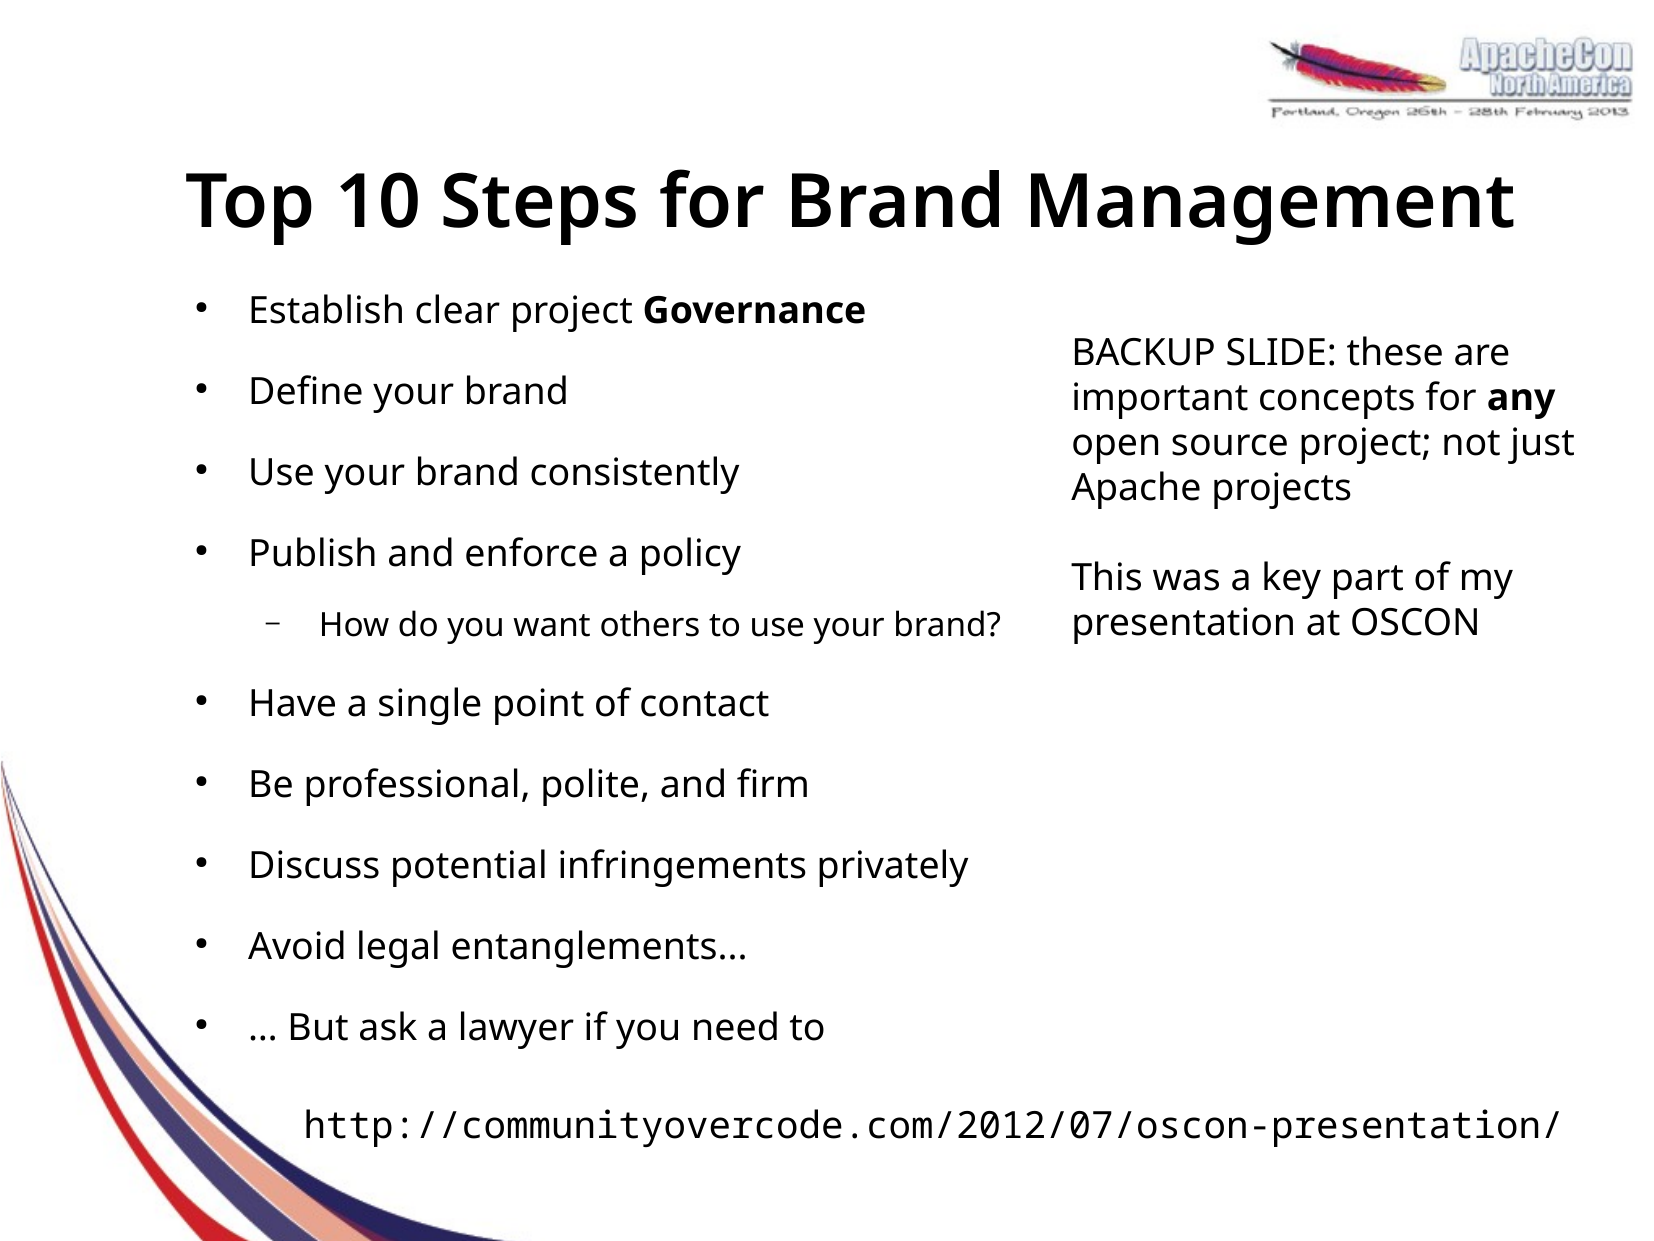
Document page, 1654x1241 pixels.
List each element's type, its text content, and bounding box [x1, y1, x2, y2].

picture [0, 0, 1654, 1241]
text_box BACKUP SLIDE: these are important concepts for any open source project; not just Apache projects This was a key part of my presentation at OSCON [1062, 319, 1595, 652]
text_box http://communityovercode.com/2012/07/oscon-presentation/ [295, 1092, 1573, 1155]
title Top 10 Steps for Brand Management [177, 141, 1536, 254]
list Establish clear project Governance Define your brand Use your brand consistently Publish and enforce a policy How do you want others to use your brand? Have a single point of contact Be professional, polite, and firm Discuss potential infringements privately Avoid legal entanglements... … But ask a lawyer if you need to [177, 283, 1536, 1052]
